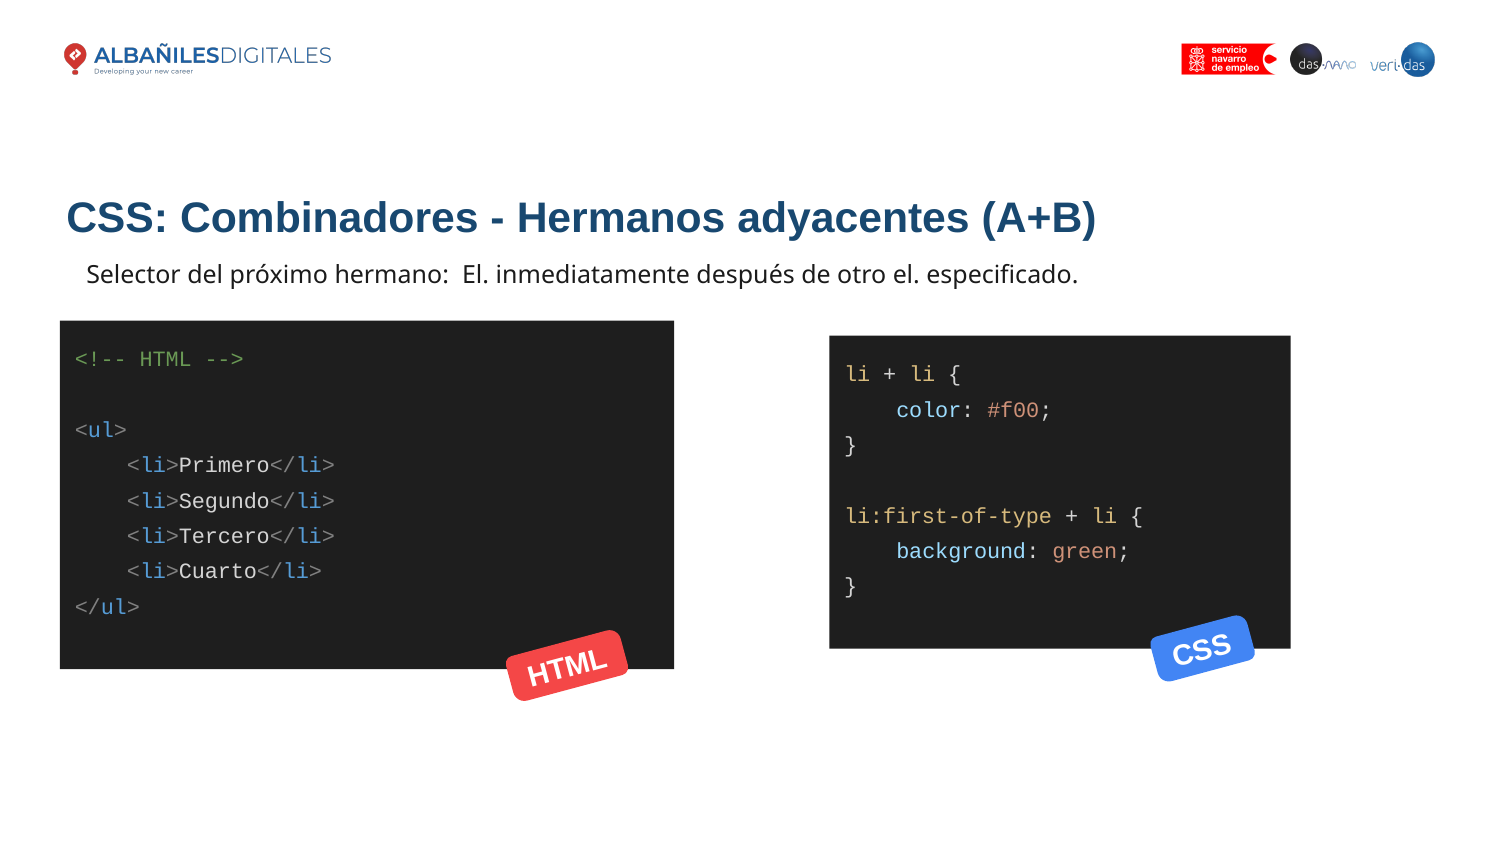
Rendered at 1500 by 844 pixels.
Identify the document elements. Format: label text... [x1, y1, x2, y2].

text_box Selector del próximo hermano: El. inmediatamente después de otro el. especificado. [64, 243, 1472, 339]
picture [1181, 43, 1277, 75]
text_box HTML [506, 630, 628, 701]
text_box li + li { color: #f00; } li:first-of-type + li { background: green; } [829, 339, 1291, 649]
text_box CSS [1150, 615, 1255, 682]
picture [1370, 42, 1435, 77]
text_box <!-- HTML --> <ul> <li>Primero</li> <li>Segundo</li> <li>Tercero</li> <li>Cuarto</li> </ul> [59, 320, 675, 670]
text_box CSS: Combinadores - Hermanos adyacentes (A+B) [66, 179, 1257, 241]
picture [64, 43, 332, 75]
picture [1290, 43, 1356, 75]
